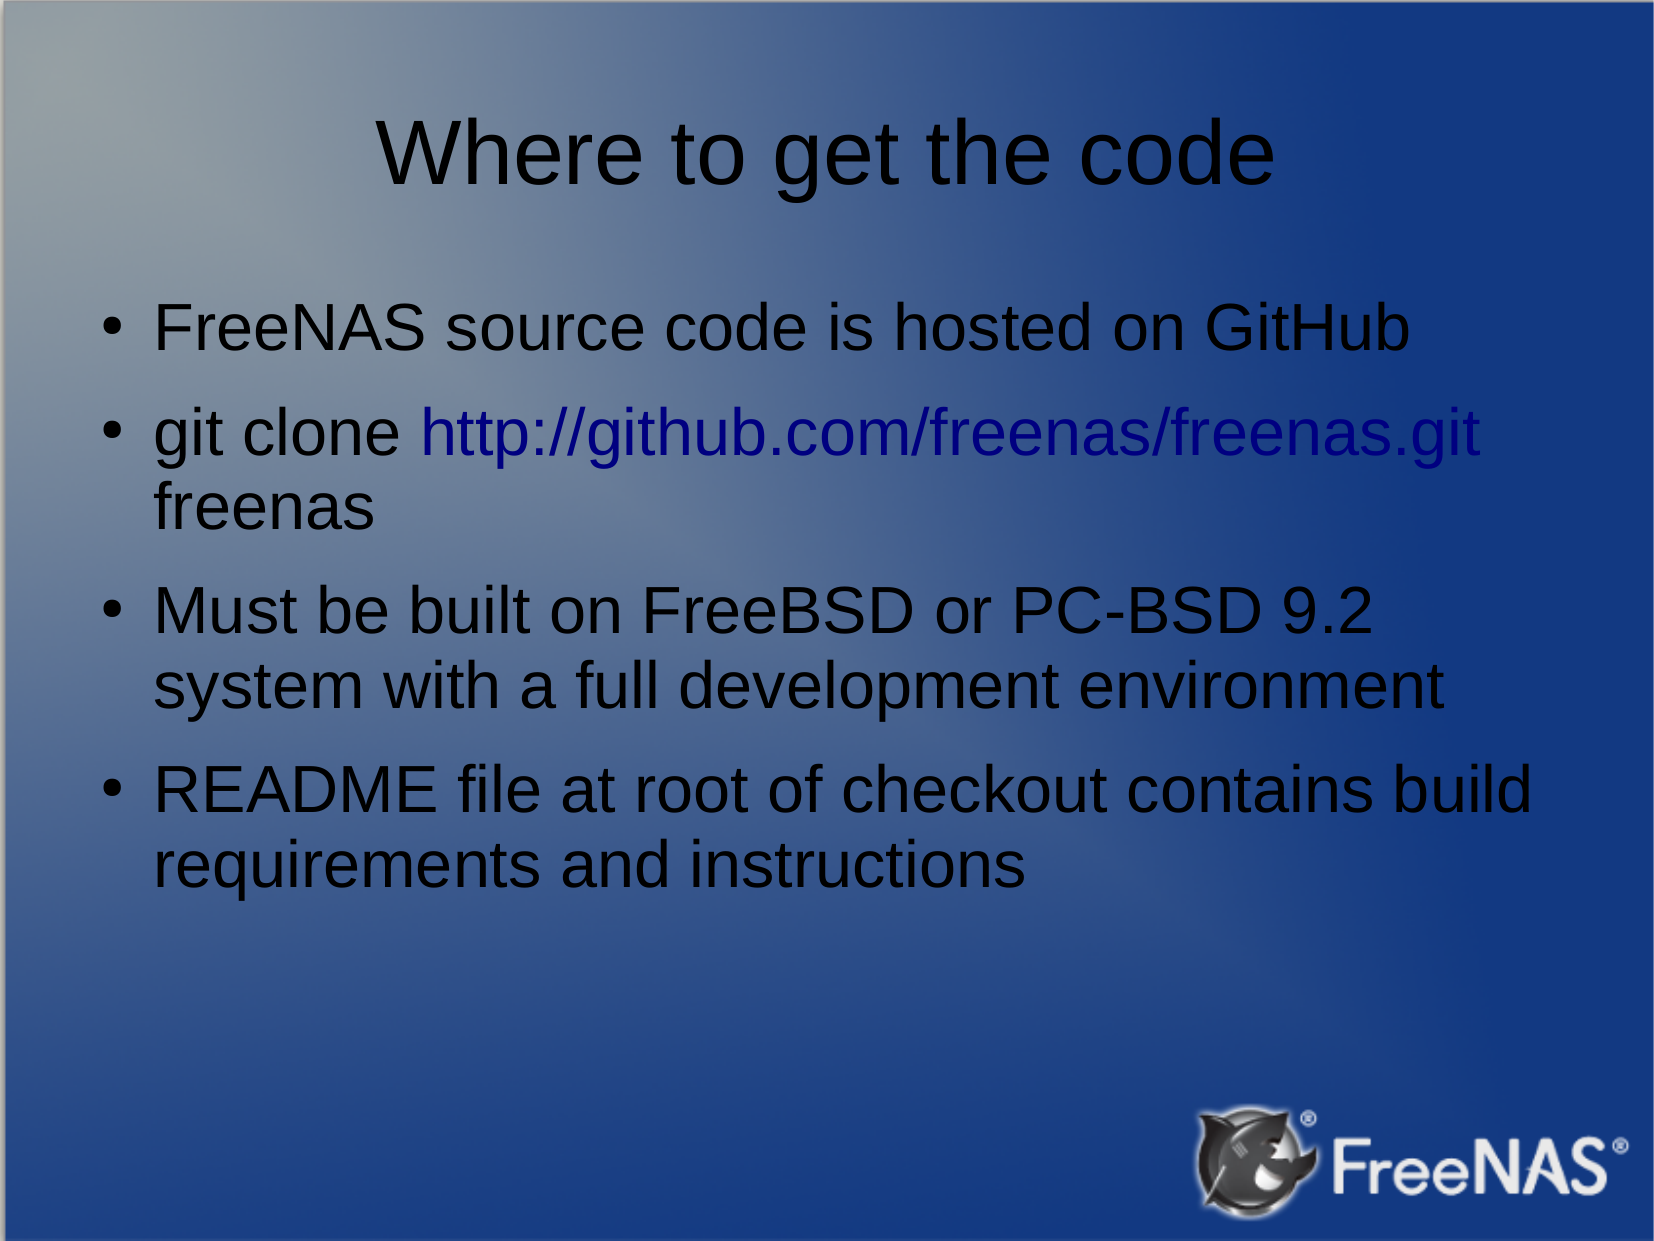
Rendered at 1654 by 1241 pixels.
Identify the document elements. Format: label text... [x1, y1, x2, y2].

picture [0, 0, 1654, 1241]
list FreeNAS source code is hosted on GitHub git clone http://github.com/freenas/freenas.git freenas Must be built on FreeBSD or PC-BSD 9.2 system with a full development environment README file at root of checkout contains build requirements and instructions [82, 290, 1571, 1111]
title Where to get the code [82, 49, 1571, 257]
